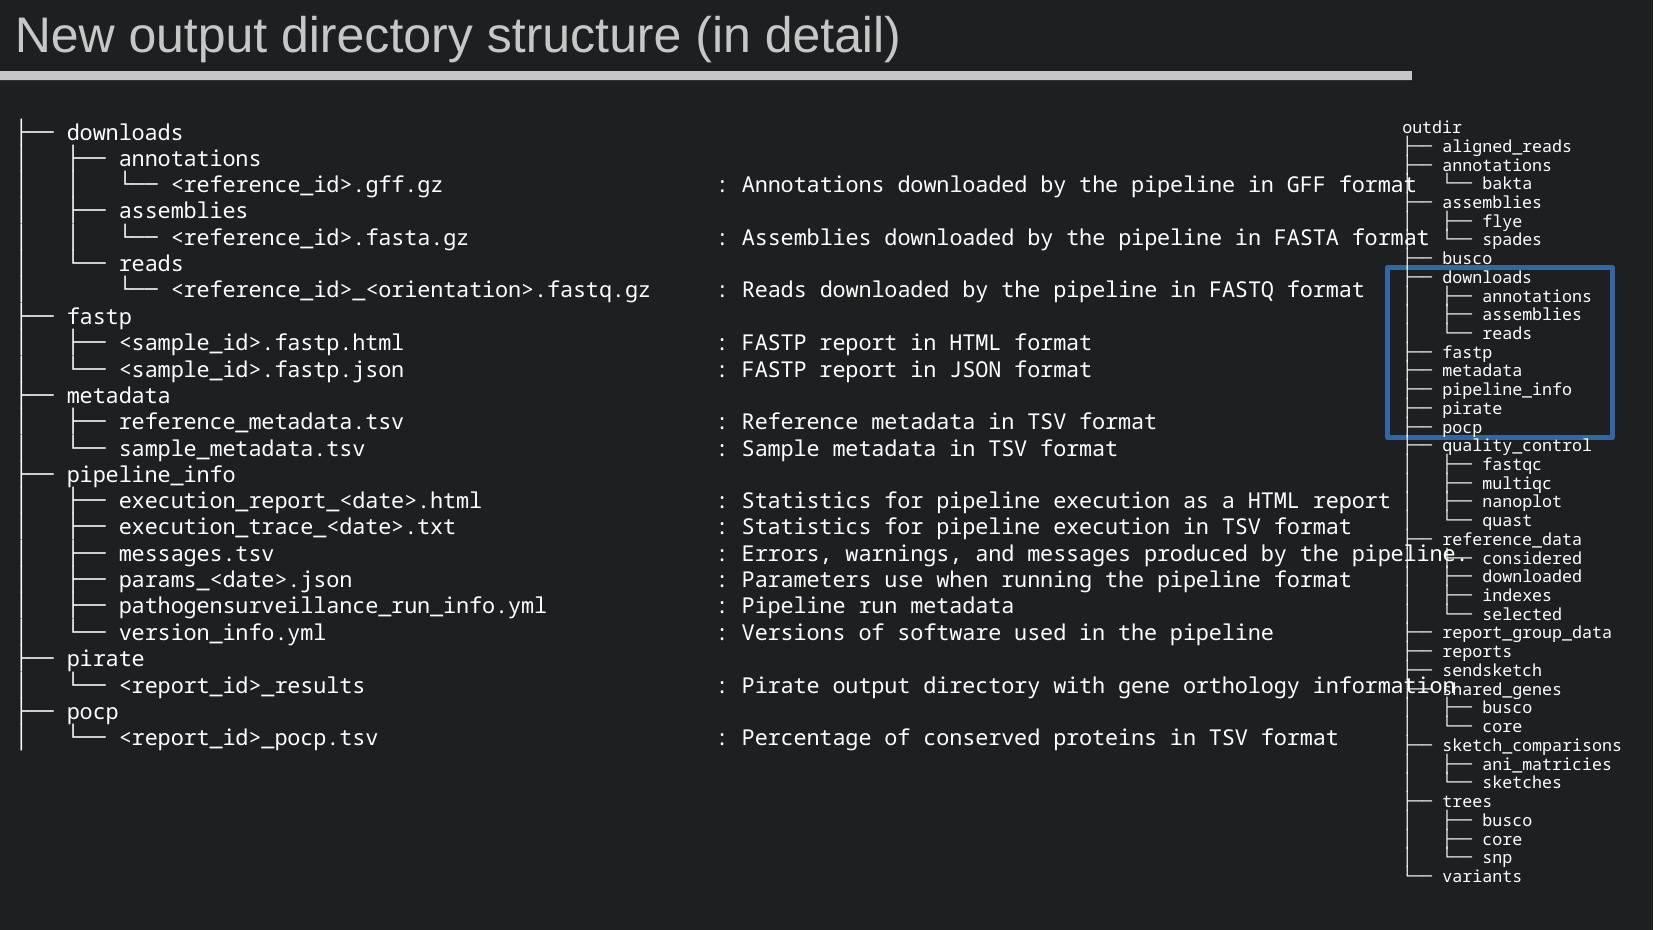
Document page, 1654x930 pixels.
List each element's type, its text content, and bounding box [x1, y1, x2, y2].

text_box New output directory structure (in detail) [0, 0, 1651, 76]
text_box outdir ├── aligned_reads ├── annotations │ └── bakta ├── assemblies │ ├── flye │ └── spades ├── busco ├── downloads │ ├── annotations │ ├── assemblies │ └── reads ├── fastp ├── metadata ├── pipeline_info ├── pirate ├── pocp ├── quality_control │ ├── fastqc │ ├── multiqc │ ├── nanoplot │ └── quast ├── reference_data │ ├── considered │ ├── downloaded │ ├── indexes │ └── selected ├── report_group_data ├── reports ├── sendsketch ├── shared_genes │ ├── busco │ └── core ├── sketch_comparisons │ ├── ani_matricies │ └── sketches ├── trees │ ├── busco │ ├── core │ └── snp └── variants [1387, 112, 1651, 895]
text_box [0, 76, 1412, 81]
text_box ├── downloads │ ├── annotations │ │ └── <reference_id>.gff.gz : Annotations downloaded by the pipeline in GFF format │ ├── assemblies │ │ └── <reference_id>.fasta.gz : Assemblies downloaded by the pipeline in FASTA format │ └── reads │ └── <reference_id>_<orientation>.fastq.gz : Reads downloaded by the pipeline in FASTQ format ├── fastp │ ├── <sample_id>.fastp.html : FASTP report in HTML format │ └── <sample_id>.fastp.json : FASTP report in JSON format ├── metadata │ ├── reference_metadata.tsv : Reference metadata in TSV format │ └── sample_metadata.tsv : Sample metadata in TSV format ├── pipeline_info │ ├── execution_report_<date>.html : Statistics for pipeline execution as a HTML report │ ├── execution_trace_<date>.txt : Statistics for pipeline execution in TSV format │ ├── messages.tsv : Errors, warnings, and messages produced by the pipeline. │ ├── params_<date>.json : Parameters use when running the pipeline format │ ├── pathogensurveillance_run_info.yml : Pipeline run metadata │ └── version_info.yml : Versions of software used in the pipeline ├── pirate │ └── <report_id>_results : Pirate output directory with gene orthology information ├── pocp │ └── <report_id>_pocp.tsv : Percentage of conserved proteins in TSV format [0, 112, 1651, 930]
